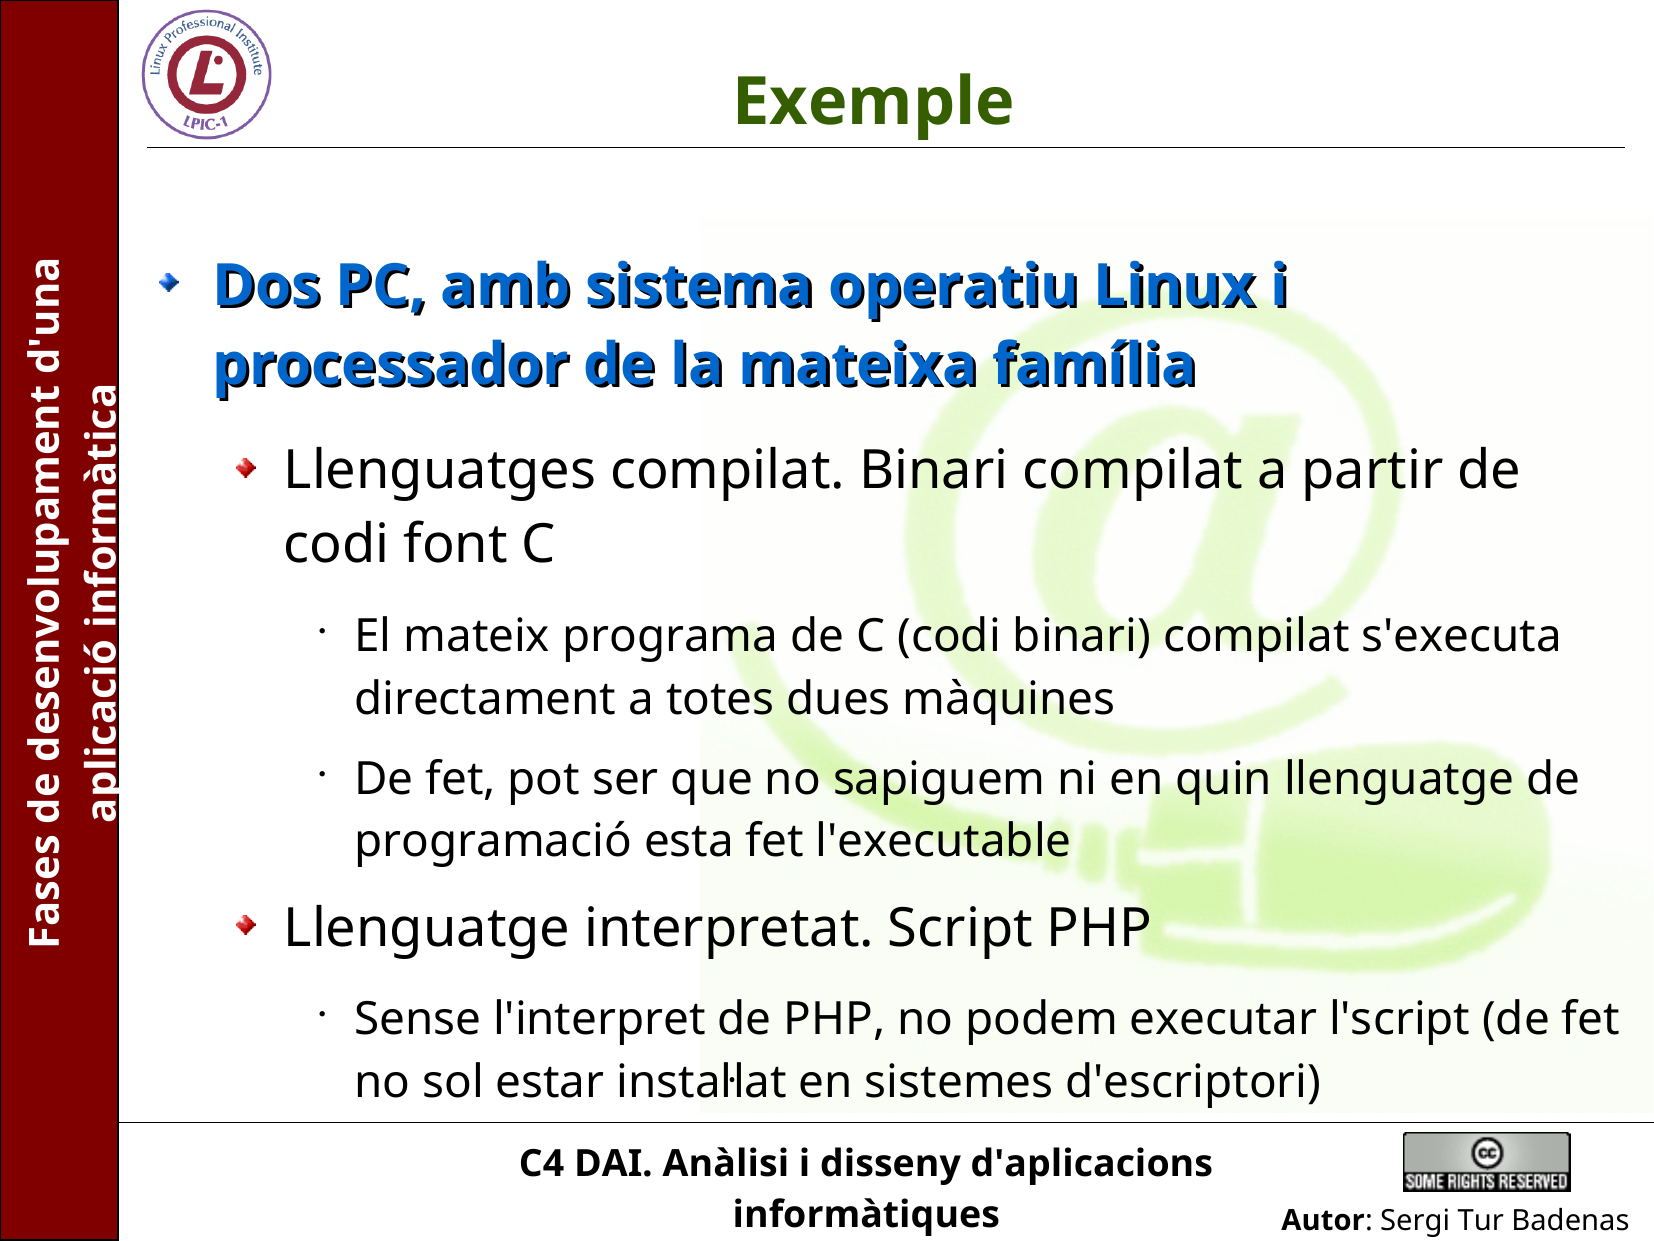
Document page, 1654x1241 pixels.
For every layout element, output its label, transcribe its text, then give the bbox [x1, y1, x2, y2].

picture [135, 5, 277, 55]
picture [1110, 1078, 1122, 1082]
picture [944, 1078, 956, 1082]
picture [1072, 1078, 1085, 1094]
picture [700, 217, 1654, 1113]
picture [805, 1078, 817, 1082]
picture [700, 1078, 713, 1084]
picture [1212, 1078, 1225, 1094]
picture [701, 1085, 713, 1094]
picture [1403, 1132, 1571, 1192]
picture [1012, 1078, 1024, 1082]
picture [750, 1085, 762, 1094]
picture [1256, 1078, 1270, 1094]
title Exemple [129, 55, 1619, 142]
list Dos PC, amb sistema operatiu Linux i processador de la mateixa família Llenguatges compilat. Binari compilat a partir de codi font C El mateix programa de C (codi binari) compilat s'executa directament a totes dues màquines De fet, pot ser que no sapiguem ni en quin llenguatge de programació esta fet l'executable Llenguatge interpretat. Script PHP Sense l'interpret de PHP, no podem executar l'script (de fet no sol estar instal·lat en sistemes d'escriptori) [141, 242, 1630, 1078]
